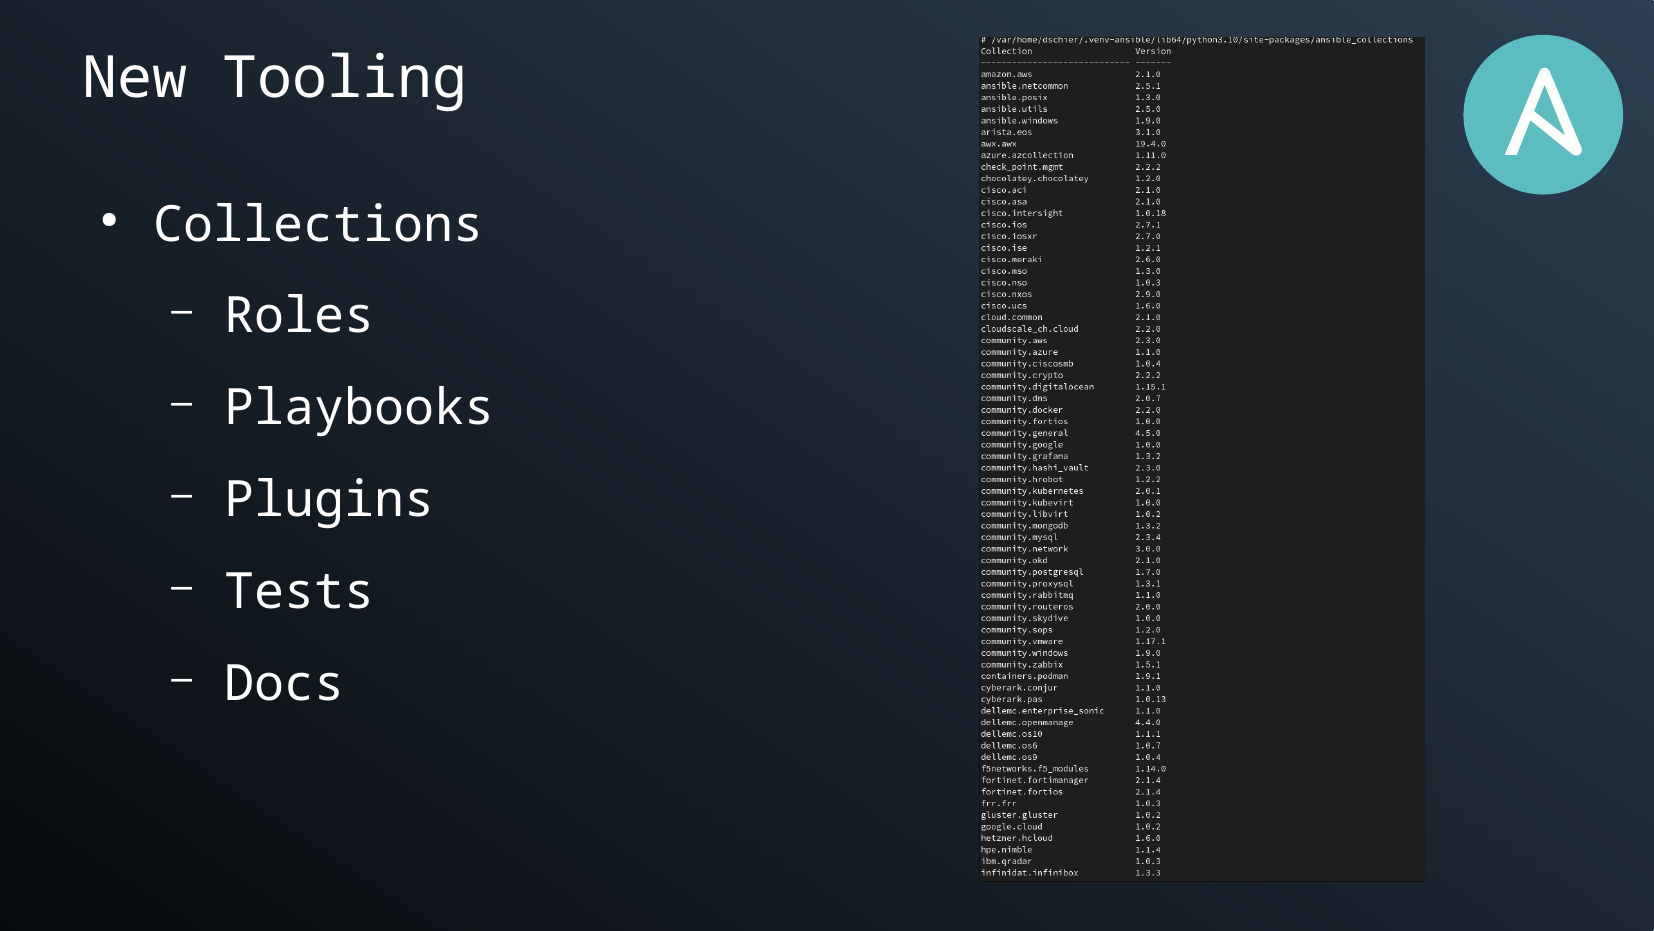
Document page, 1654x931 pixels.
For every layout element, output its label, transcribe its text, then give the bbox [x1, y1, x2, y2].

list Collections Roles Playbooks Plugins Tests Docs [82, 187, 826, 826]
title New Tooling [82, 37, 967, 113]
picture [967, 37, 1426, 894]
